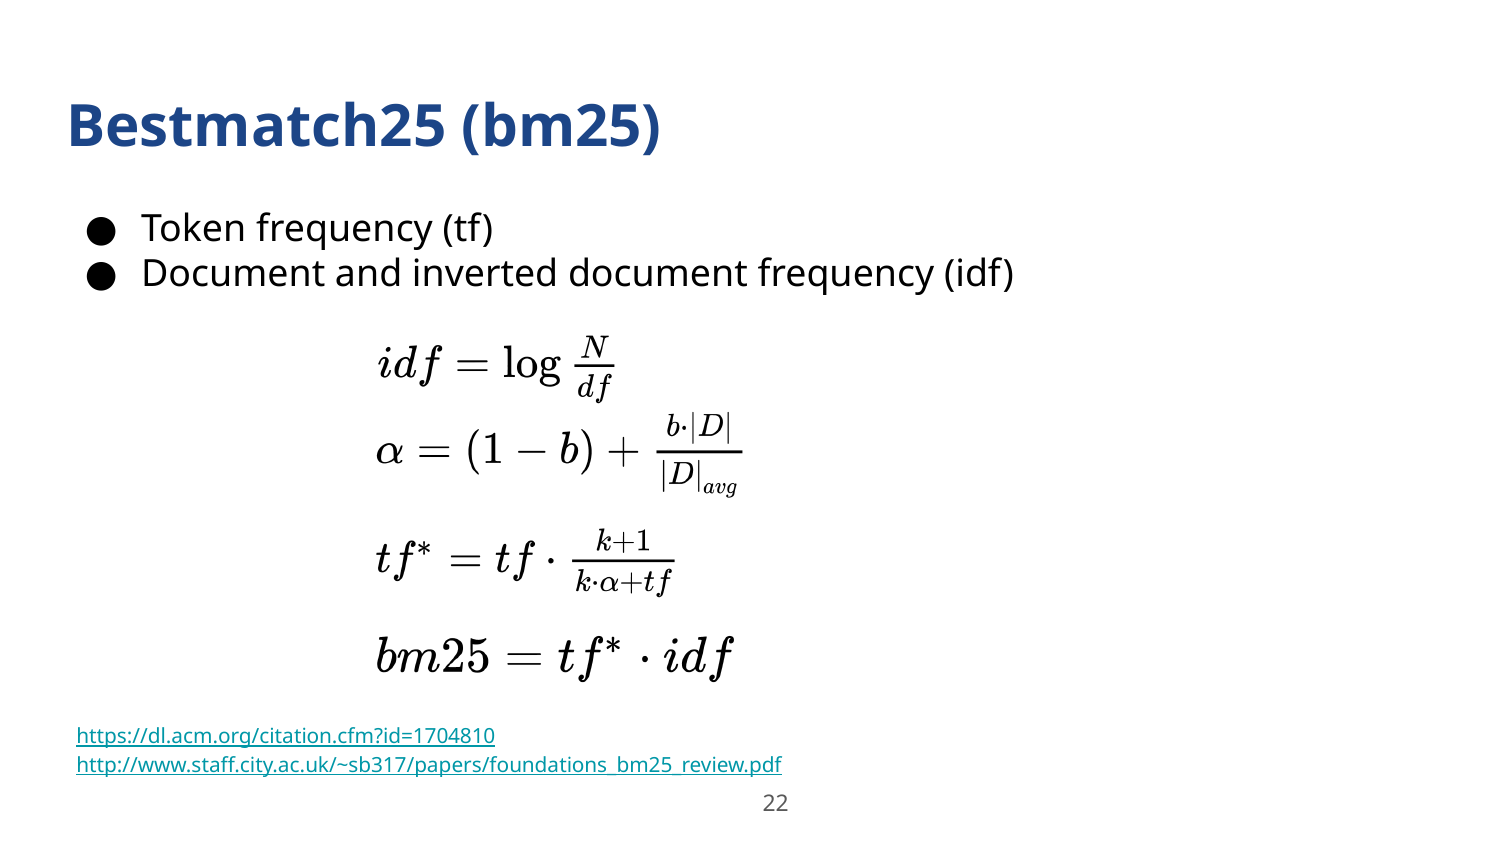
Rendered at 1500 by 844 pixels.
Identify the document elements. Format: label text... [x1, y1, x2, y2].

picture [375, 525, 680, 602]
picture [375, 631, 734, 687]
text_box https://dl.acm.org/citation.cfm?id=1704810 http://www.staff.city.ac.uk/~sb317/papers/foundations_bm25_review.pdf [61, 711, 837, 806]
title Bestmatch25 (bm25) [51, 72, 1449, 167]
slide_number <number> [714, 771, 805, 837]
picture [375, 332, 748, 502]
list Token frequency (tf) Document and inverted document frequency (idf) [51, 189, 1449, 750]
